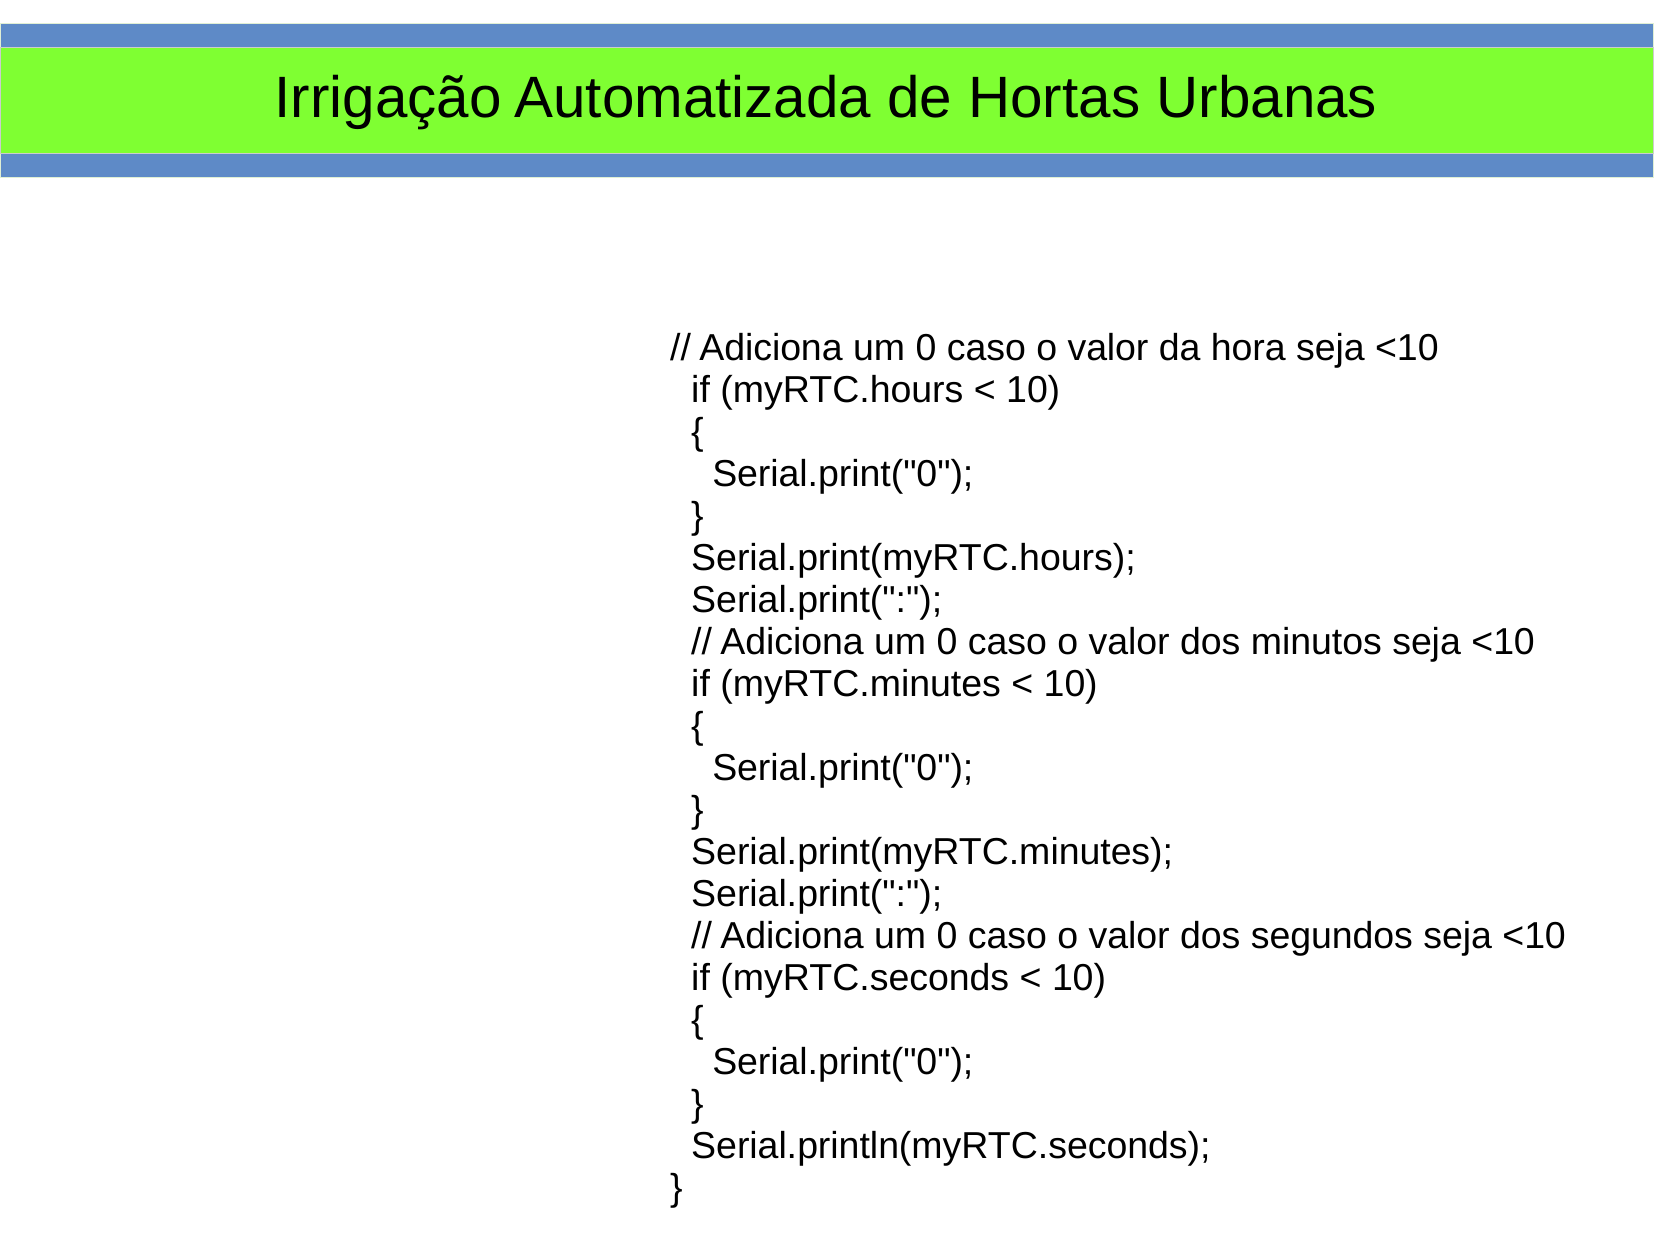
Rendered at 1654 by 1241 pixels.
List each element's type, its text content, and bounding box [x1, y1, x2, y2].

title Irrigação Automatizada de Hortas Urbanas [200, 41, 1512, 154]
text_box // Adiciona um 0 caso o valor da hora seja <10 if (myRTC.hours < 10) { Serial.print("0"); } Serial.print(myRTC.hours); Serial.print(":"); // Adiciona um 0 caso o valor dos minutos seja <10 if (myRTC.minutes < 10) { Serial.print("0"); } Serial.print(myRTC.minutes); Serial.print(":"); // Adiciona um 0 caso o valor dos segundos seja <10 if (myRTC.seconds < 10) { Serial.print("0"); } Serial.println(myRTC.seconds); } [655, 318, 1642, 1206]
text_box [0, 23, 1654, 178]
